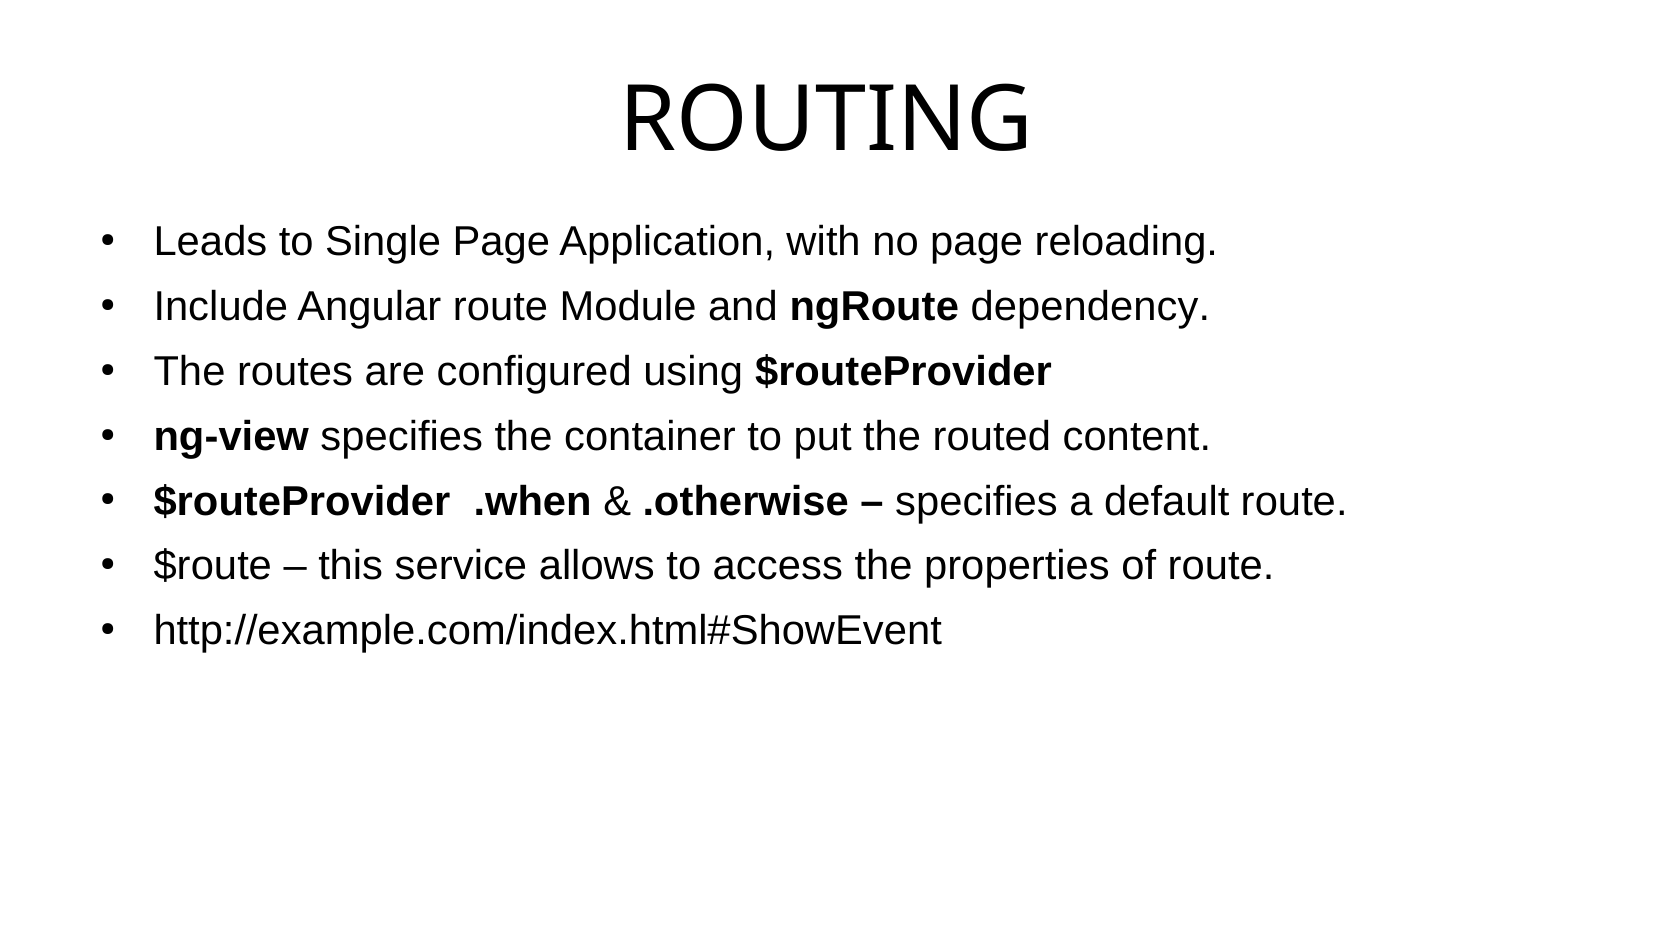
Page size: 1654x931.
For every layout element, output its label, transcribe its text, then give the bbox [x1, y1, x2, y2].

list Leads to Single Page Application, with no page reloading. Include Angular route Module and ngRoute dependency. The routes are configured using $routeProvider ng-view specifies the container to put the routed content. $routeProvider .when & .otherwise – specifies a default route. $route – this service allows to access the properties of route. http://example.com/index.html#ShowEvent [82, 217, 1571, 871]
title ROUTING [82, 37, 1571, 193]
